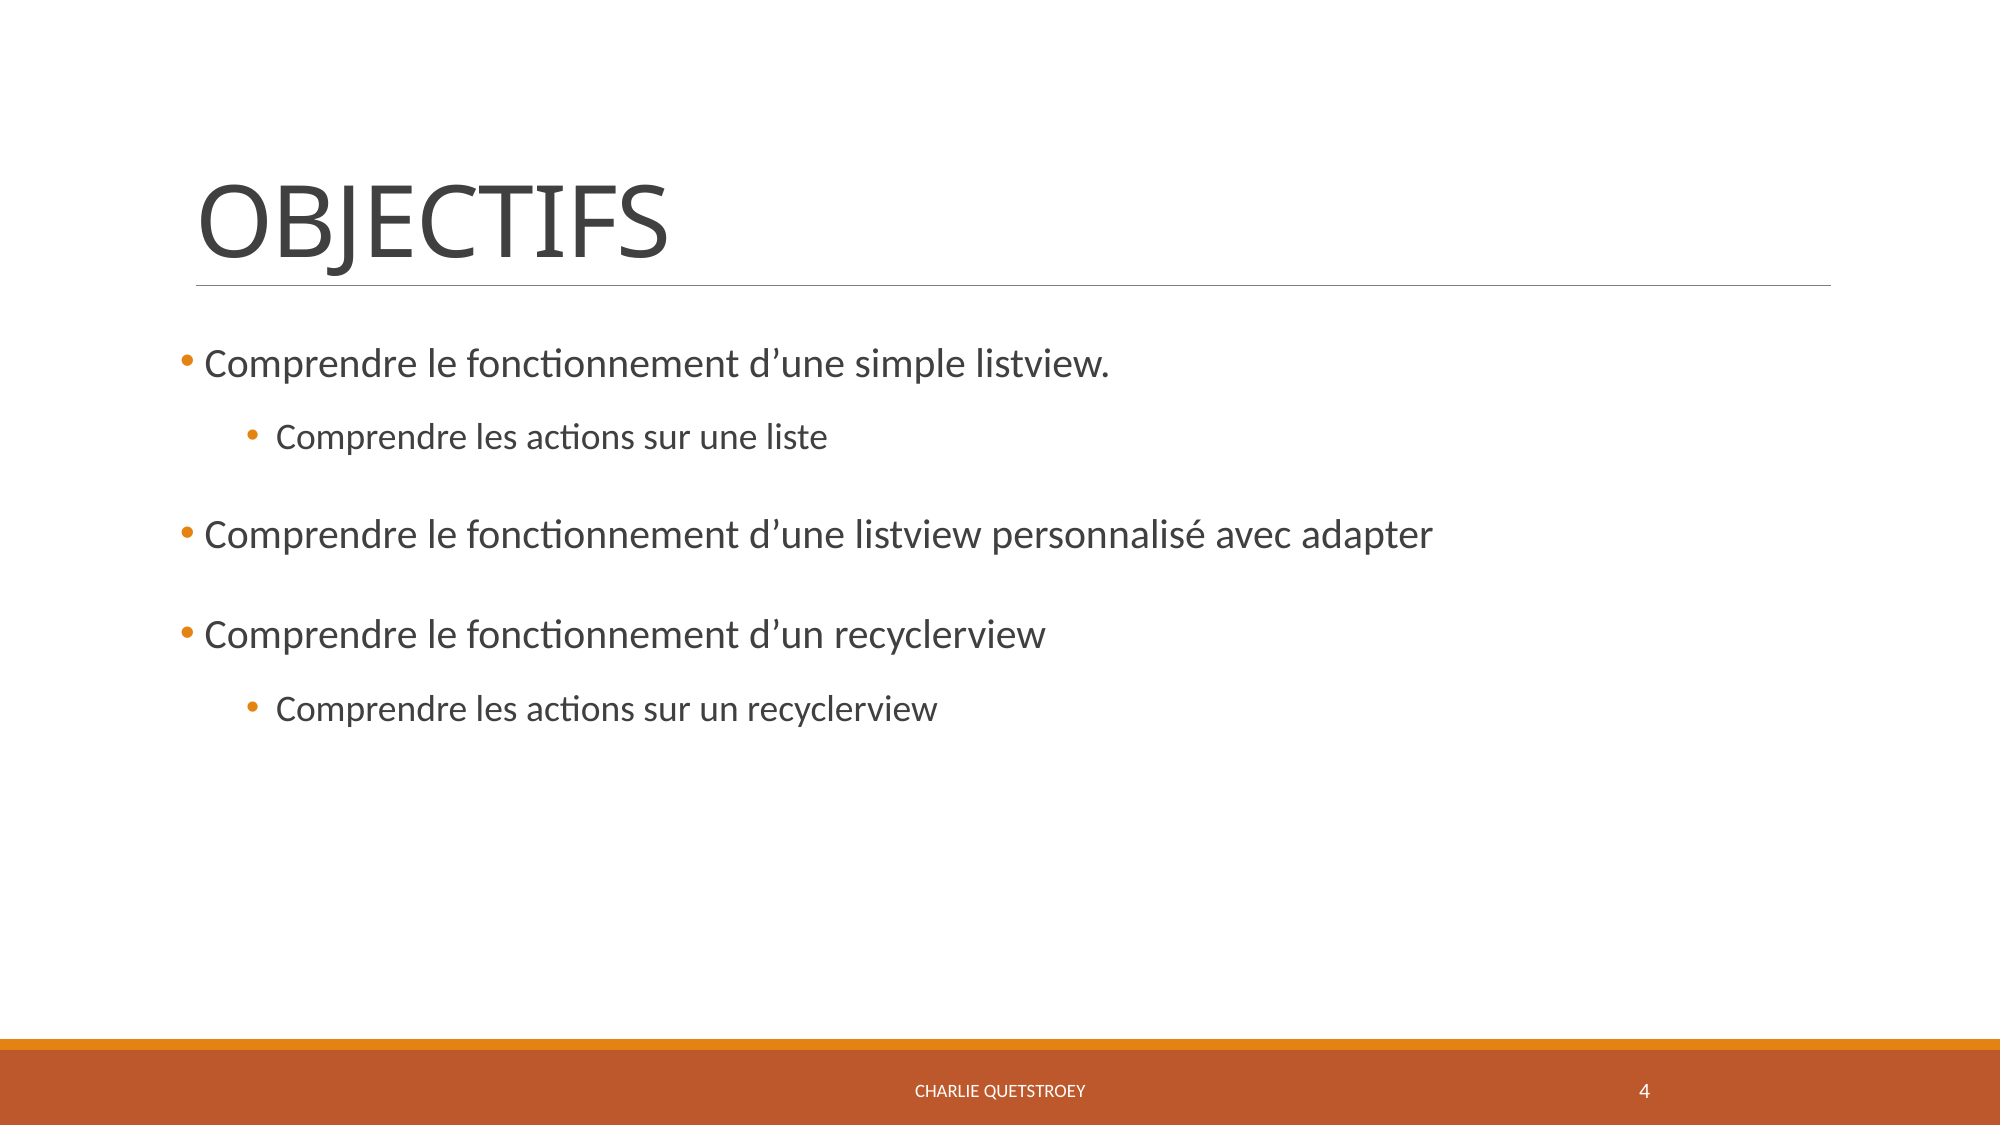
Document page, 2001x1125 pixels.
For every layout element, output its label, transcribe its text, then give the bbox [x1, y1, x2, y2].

text_box [1624, 1059, 1840, 1120]
title OBJECTIFS [180, 47, 1831, 286]
list Comprendre le fonctionnement d’une simple listview. Comprendre les actions sur une liste Comprendre le fonctionnement d’une listview personnalisé avec adapter Comprendre le fonctionnement d’un recyclerview Comprendre les actions sur un recyclerview [180, 302, 1831, 963]
text_box Charlie Quetstroey [604, 1059, 1396, 1120]
